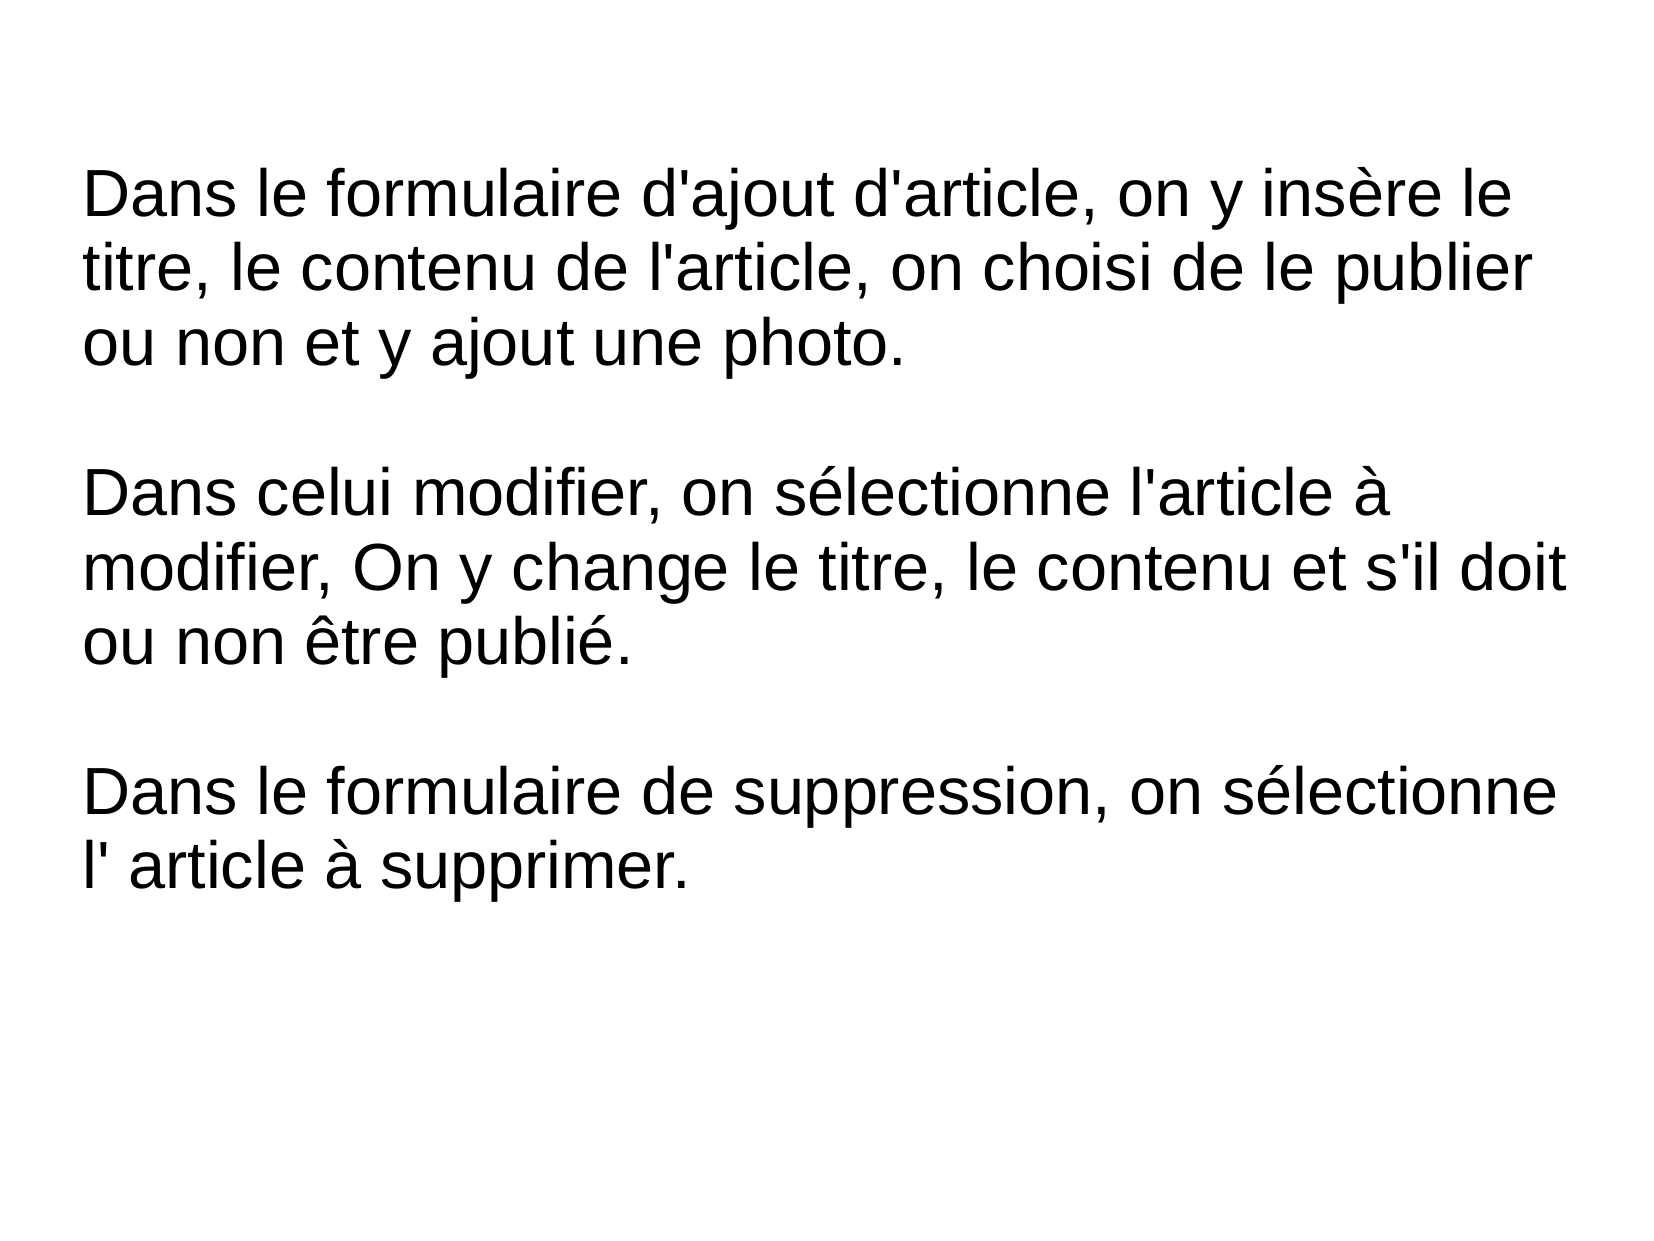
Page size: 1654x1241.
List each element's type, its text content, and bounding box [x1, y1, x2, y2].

subtitle Dans le formulaire d'ajout d'article, on y insère le titre, le contenu de l'article, on choisi de le publier ou non et y ajout une photo. Dans celui modifier, on sélectionne l'article à modifier, On y change le titre, le contenu et s'il doit ou non être publié. Dans le formulaire de suppression, on sélectionne l' article à supprimer. [82, 49, 1571, 1010]
